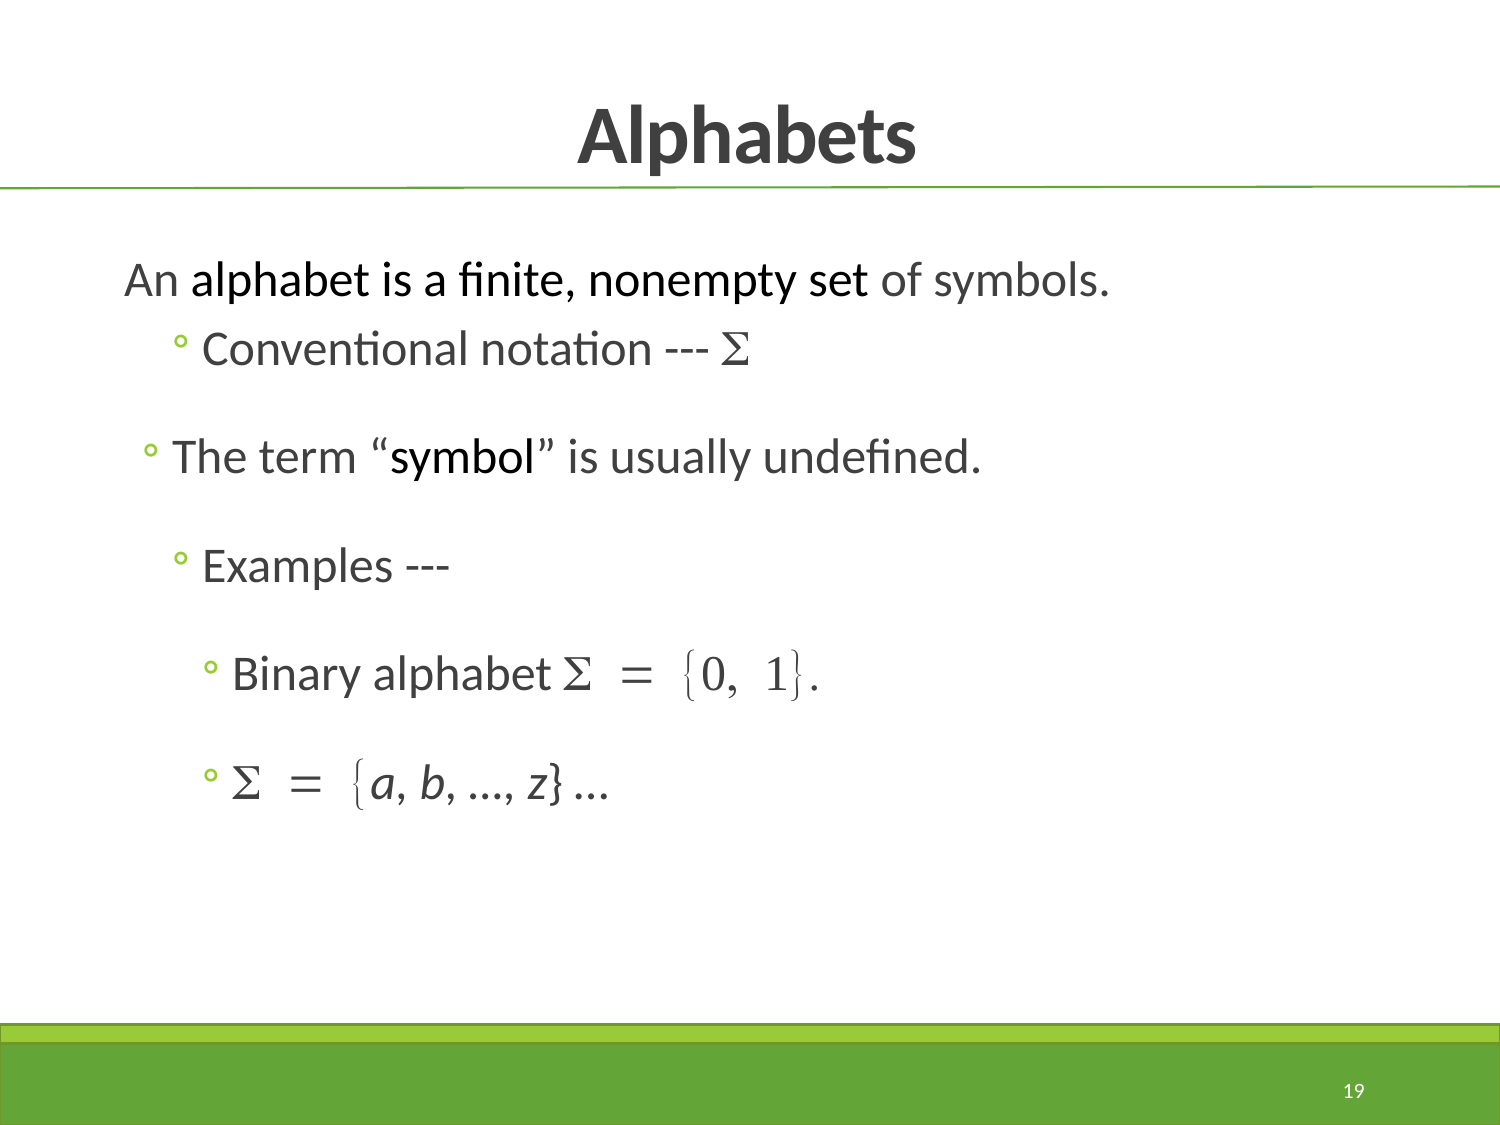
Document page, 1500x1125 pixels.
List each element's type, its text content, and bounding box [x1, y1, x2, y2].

list An alphabet is a finite, nonempty set of symbols. Conventional notation --- S The term “symbol” is usually undefined. Examples --- Binary alphabet S = {0, 1}. S = {a, b, …, z} … [109, 209, 1387, 1041]
title Alphabets [72, 37, 1423, 188]
